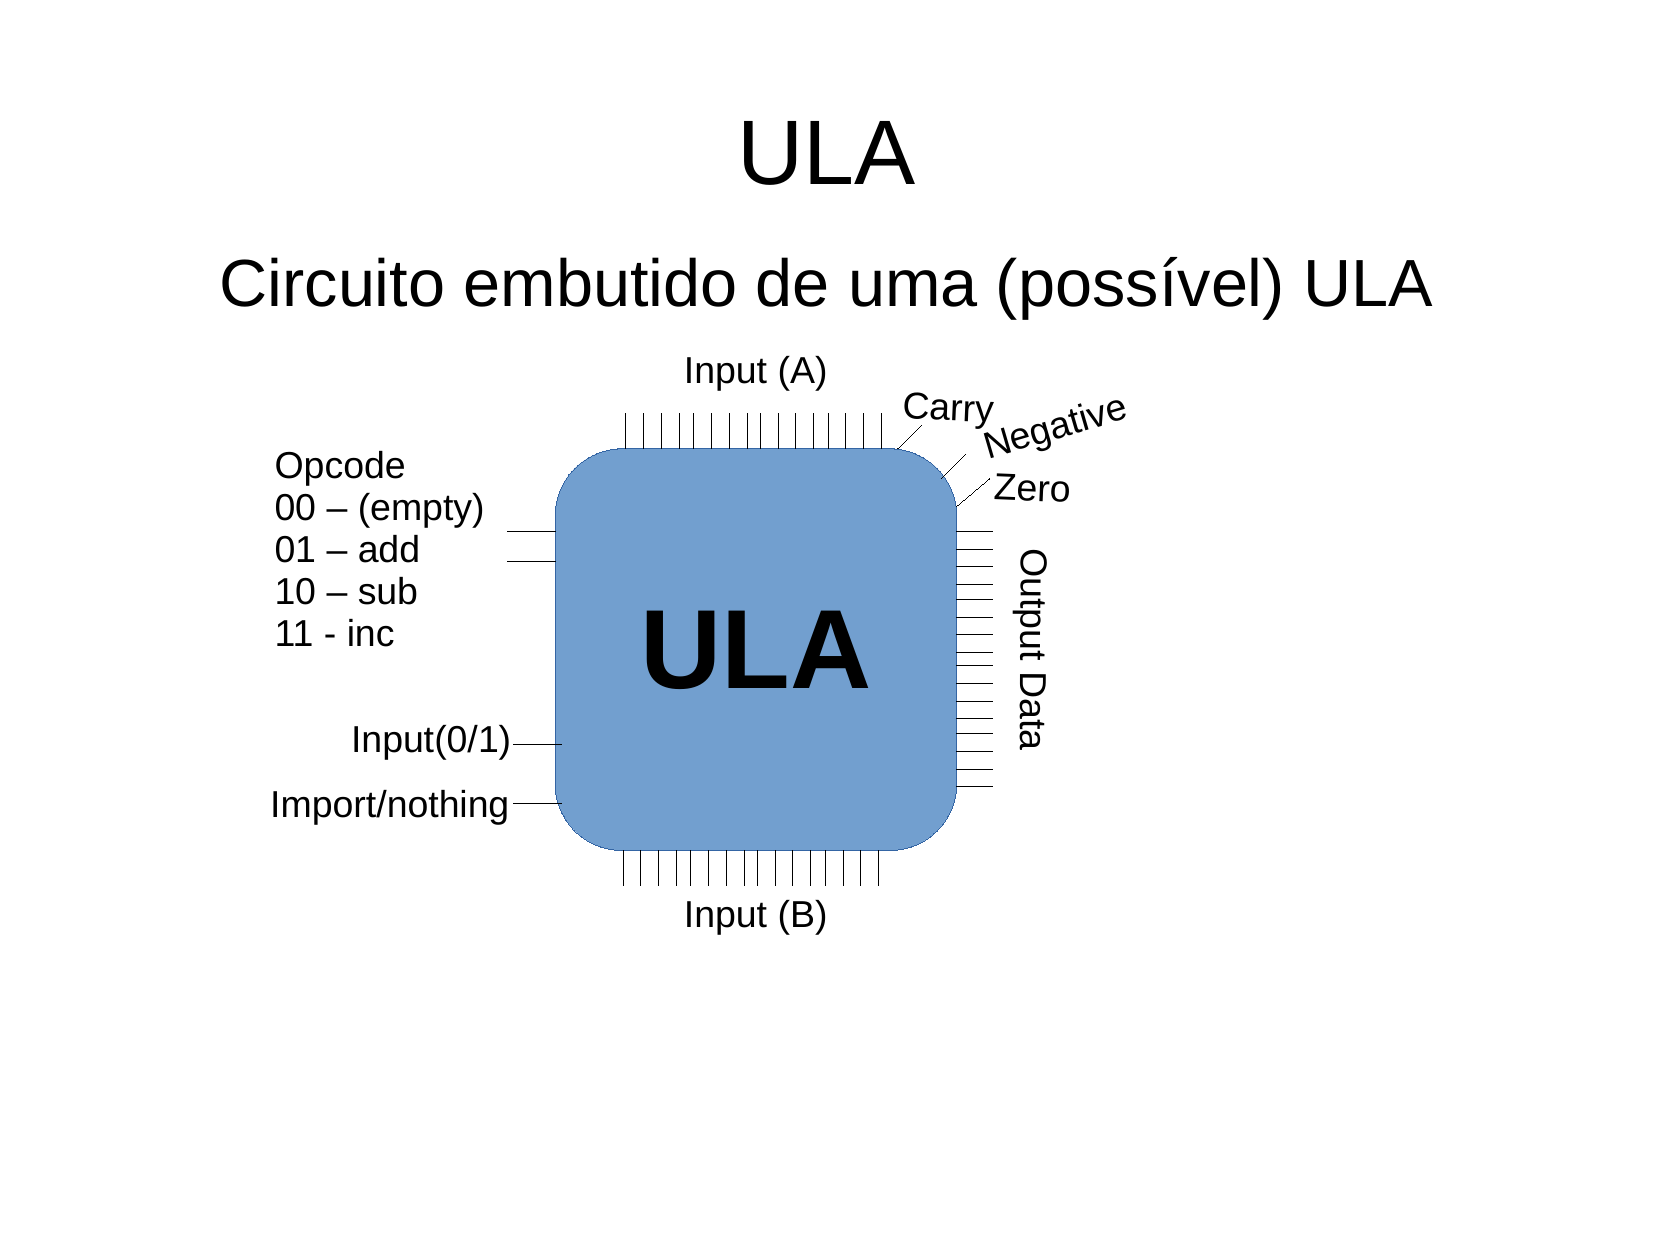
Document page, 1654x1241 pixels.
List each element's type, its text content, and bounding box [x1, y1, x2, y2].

text_box Opcode 00 – (empty) 01 – add 10 – sub 11 - inc [259, 437, 504, 710]
text_box Output Data [1003, 516, 1063, 875]
text_box Carry [886, 376, 1019, 437]
text_box Input (B) [531, 885, 981, 943]
text_box Negative [962, 364, 1183, 479]
subtitle Circuito embutido de uma (possível) ULA [82, 224, 1571, 343]
text_box Import/nothing [165, 775, 615, 833]
text_box Input (A) [531, 342, 981, 400]
text_box Input(0/1) [206, 710, 656, 768]
title ULA [82, 49, 1571, 224]
text_box ULA [555, 448, 957, 851]
text_box Zero [978, 460, 1111, 520]
